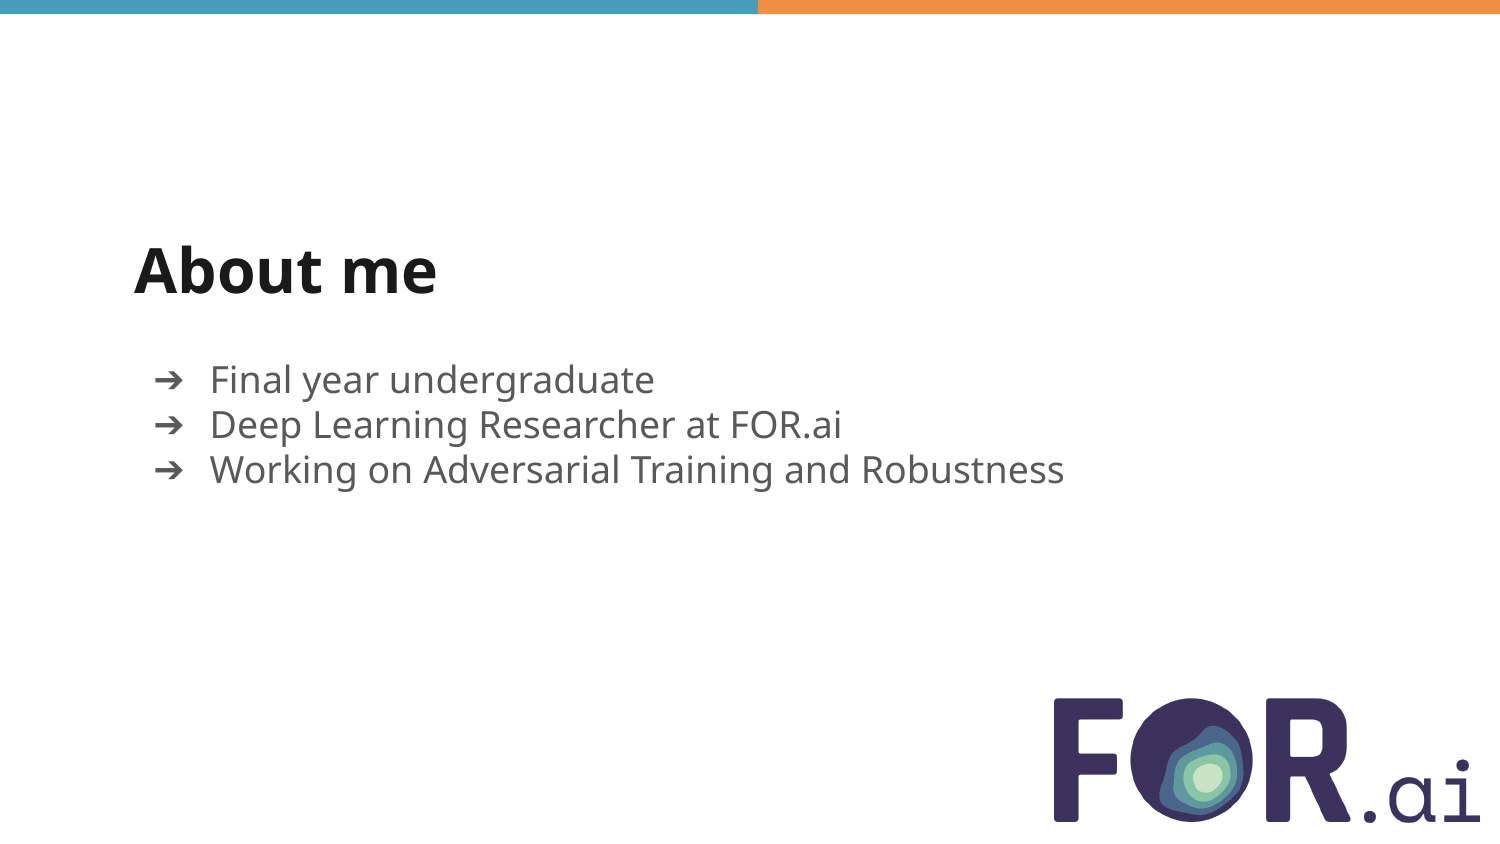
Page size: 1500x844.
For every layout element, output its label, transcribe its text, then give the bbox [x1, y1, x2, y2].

list Final year undergraduate Deep Learning Researcher at FOR.ai Working on Adversarial Training and Robustness [119, 341, 1381, 712]
title About me [119, 216, 1381, 305]
picture [1054, 698, 1480, 823]
